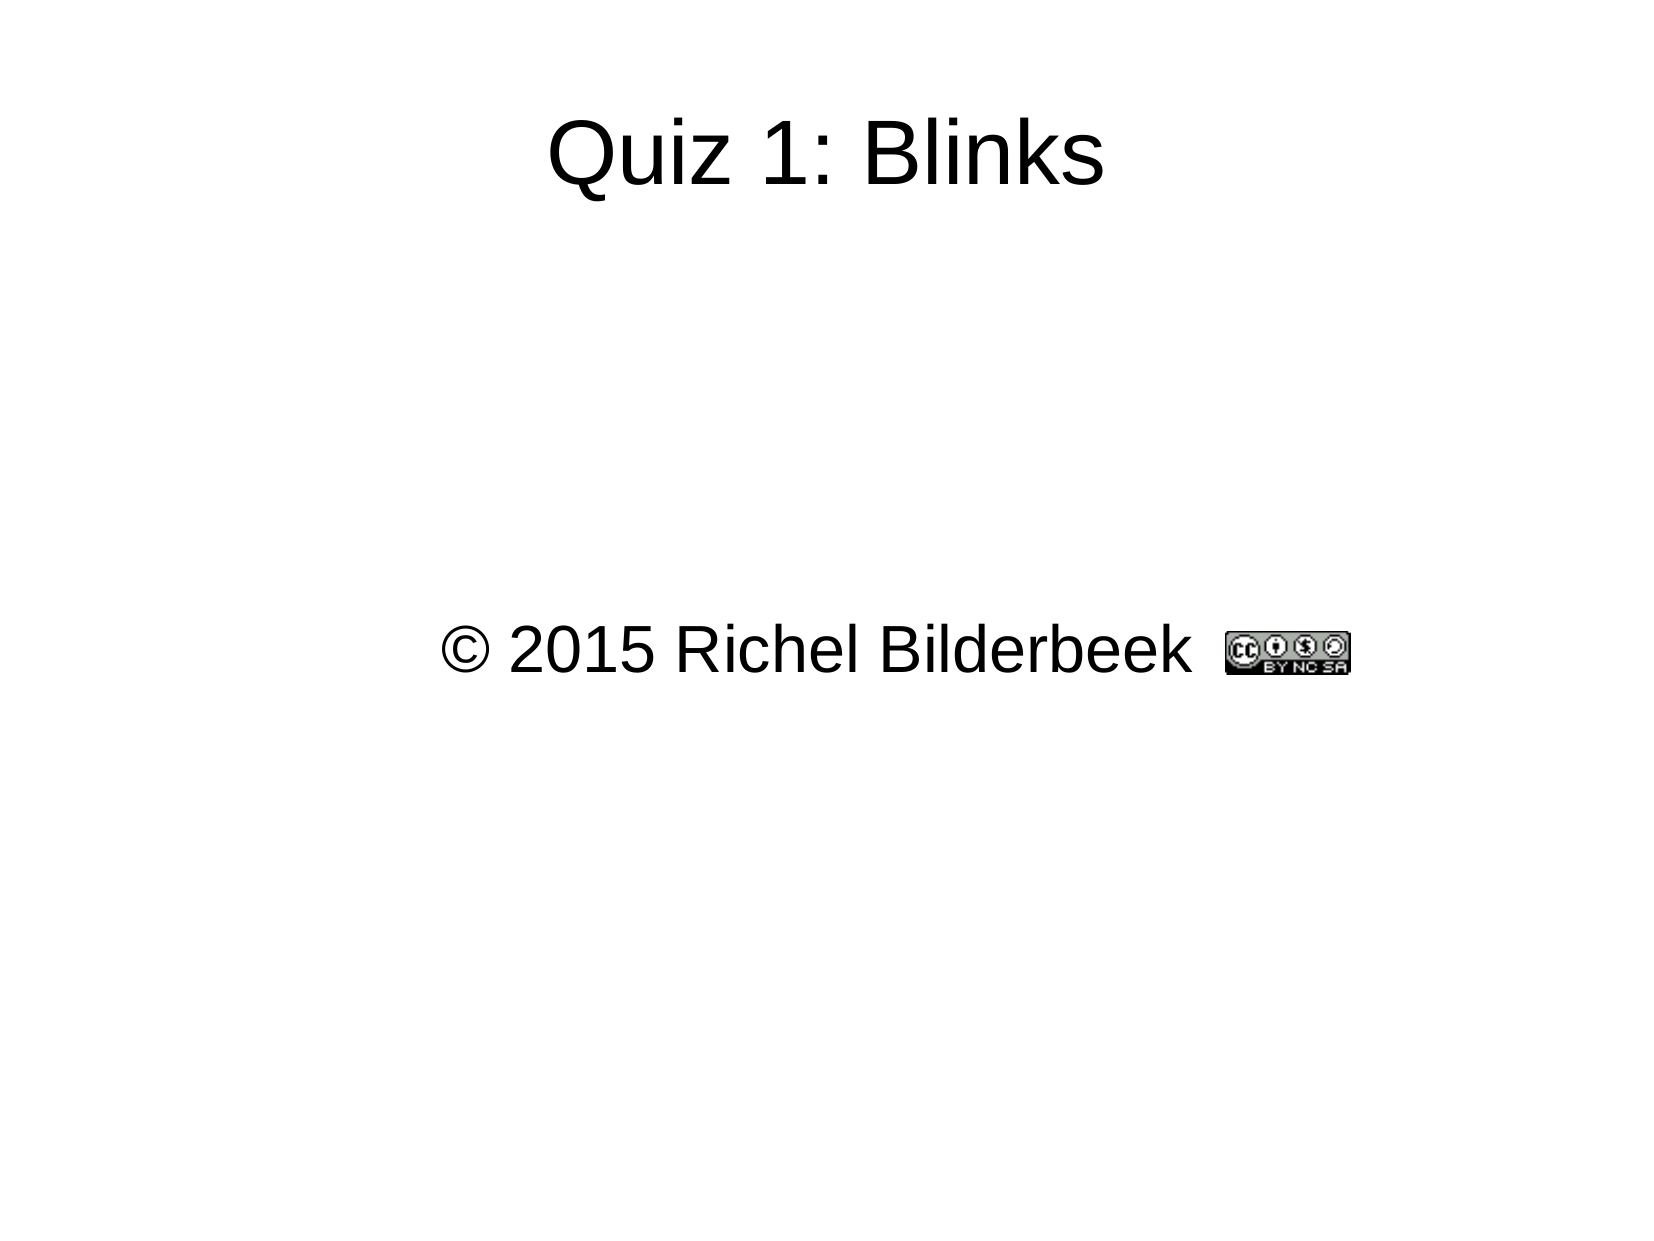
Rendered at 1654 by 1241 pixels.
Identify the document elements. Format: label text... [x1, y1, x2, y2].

title Quiz 1: Blinks [82, 49, 1571, 257]
picture [1225, 631, 1351, 676]
subtitle © 2015 Richel Bilderbeek [82, 290, 1571, 1010]
